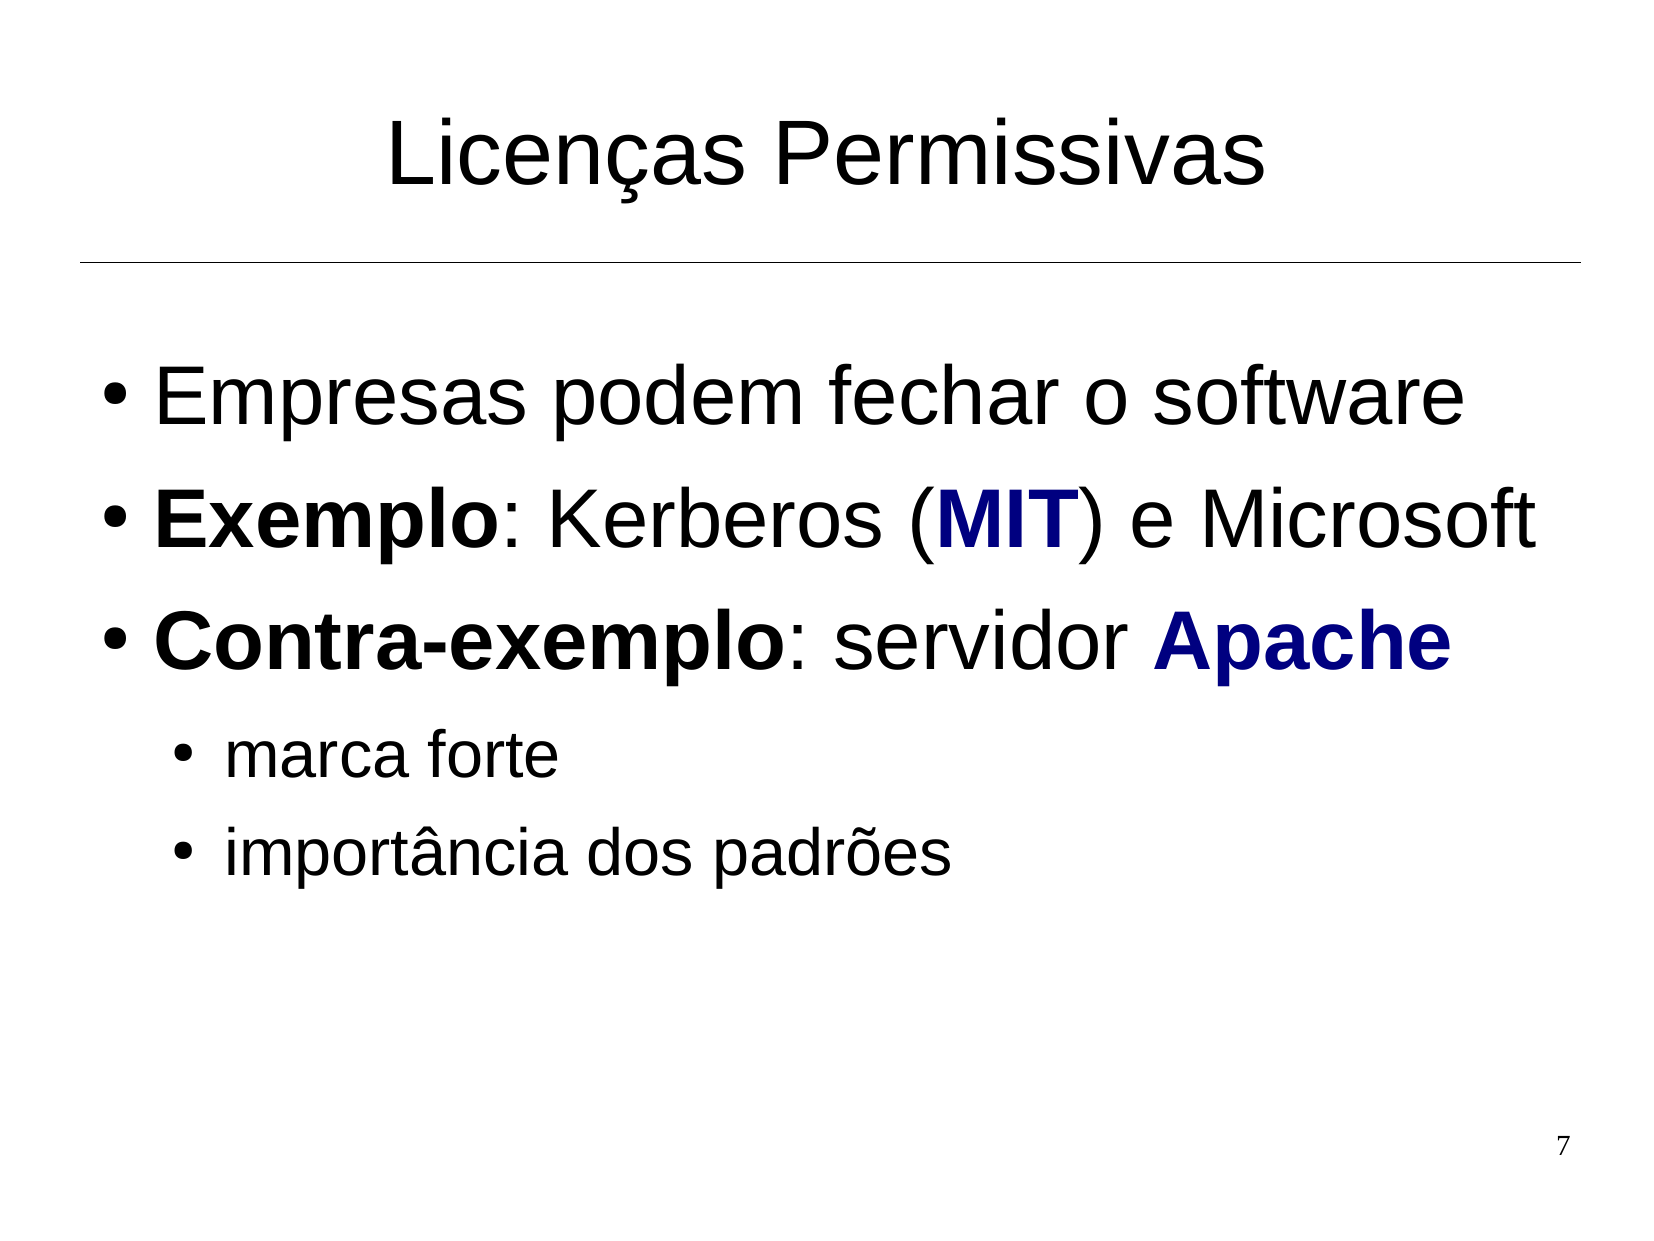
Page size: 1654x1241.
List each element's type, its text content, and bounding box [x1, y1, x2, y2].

list Empresas podem fechar o software Exemplo: Kerberos (MIT) e Microsoft Contra-exemplo: servidor Apache marca forte importância dos padrões [82, 349, 1571, 1095]
title Licenças Permissivas [82, 56, 1571, 250]
